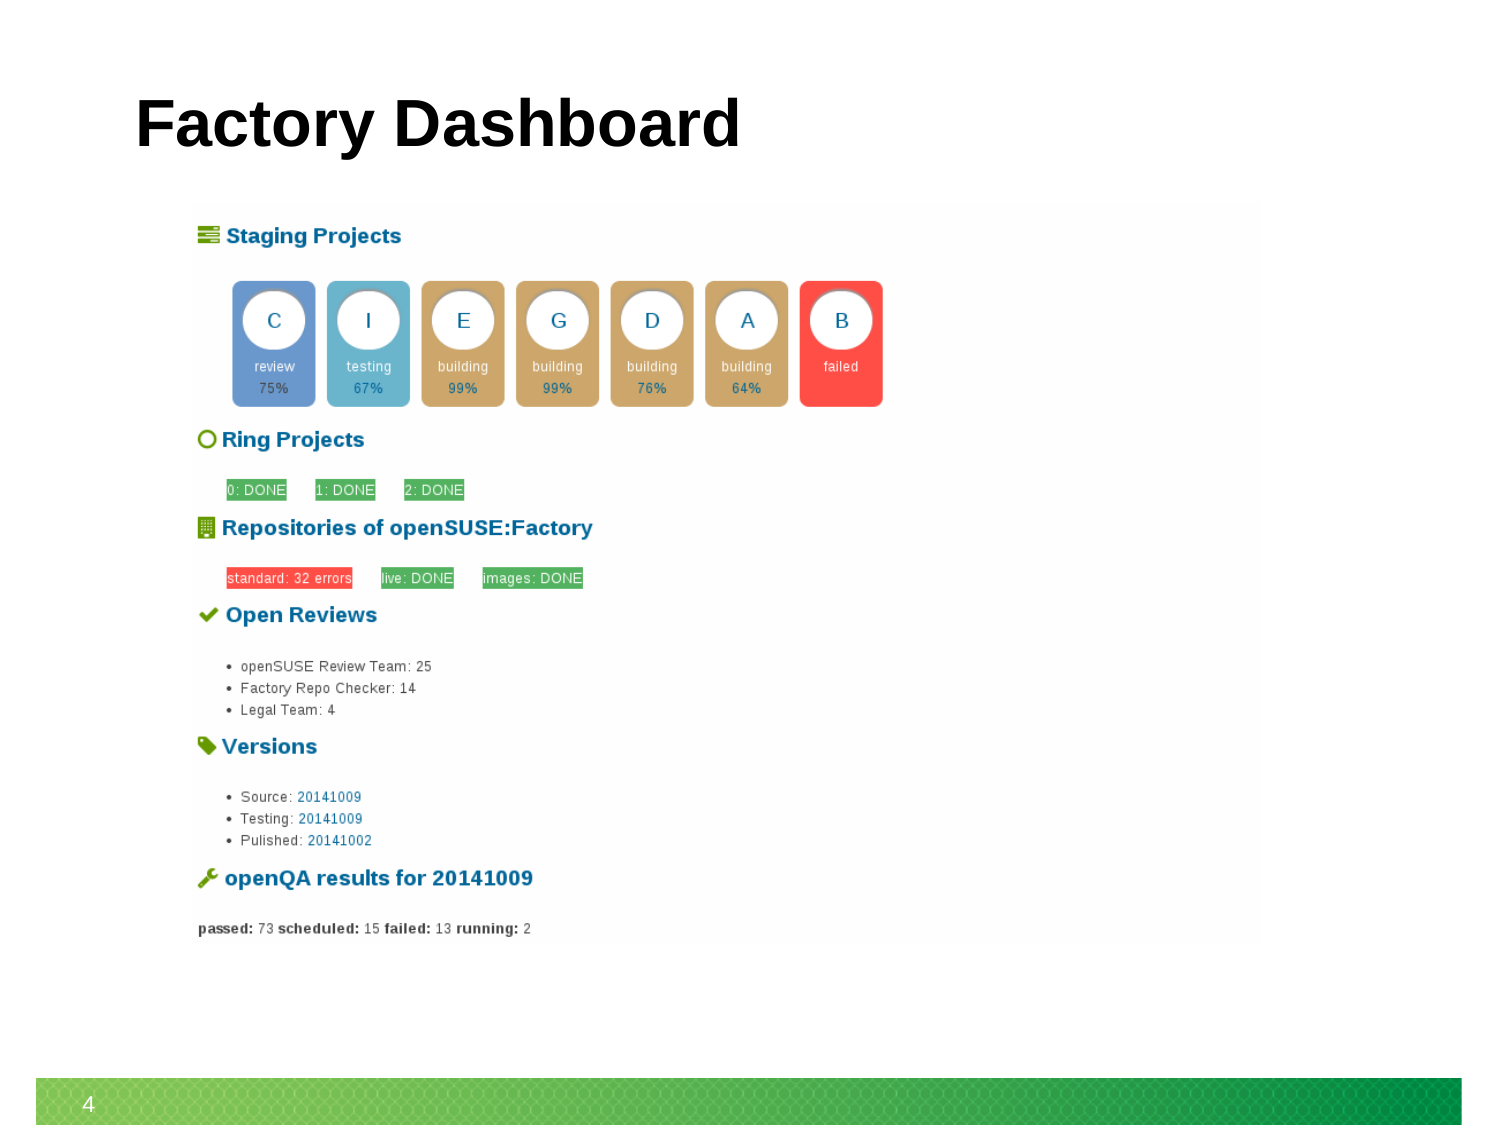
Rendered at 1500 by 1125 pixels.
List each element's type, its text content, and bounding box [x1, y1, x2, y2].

picture [36, 1078, 1462, 1125]
title Factory Dashboard [135, 41, 1372, 204]
picture [191, 202, 1261, 946]
